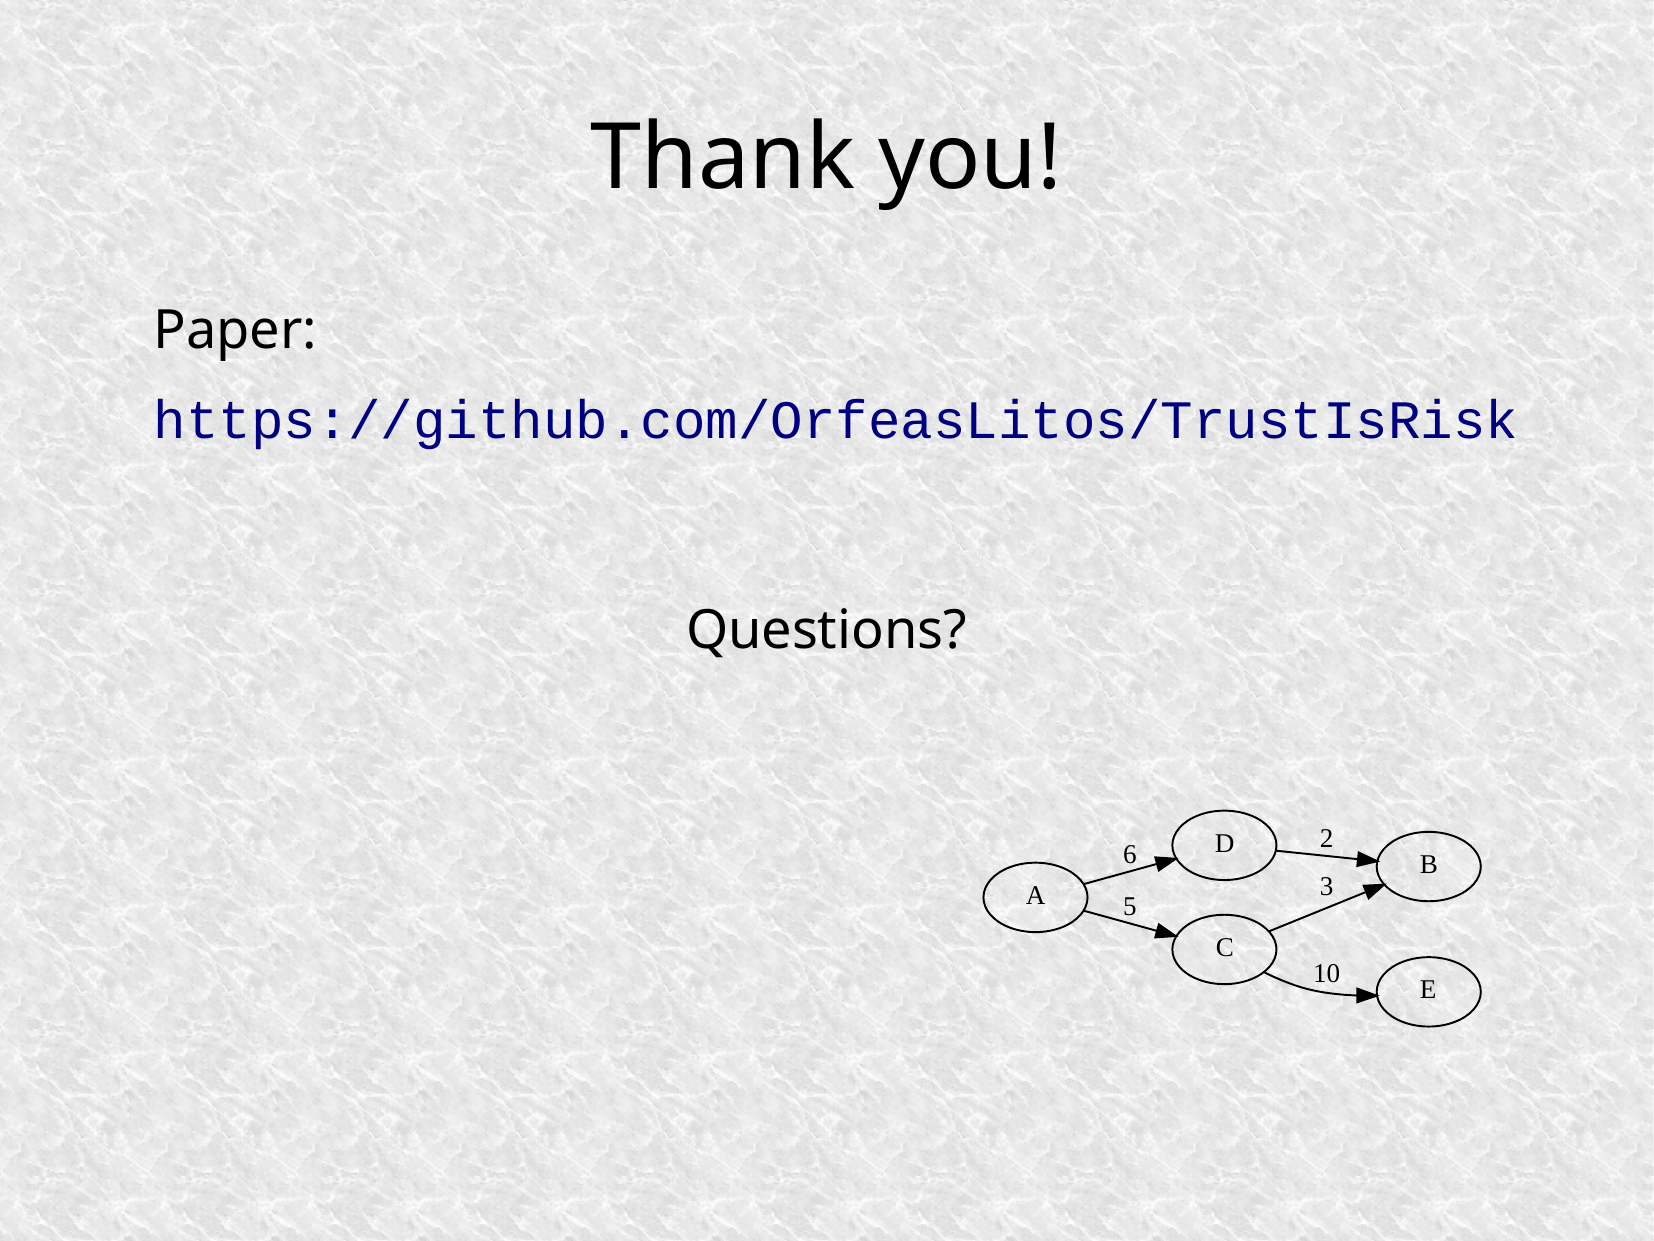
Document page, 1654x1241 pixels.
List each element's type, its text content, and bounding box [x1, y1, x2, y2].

picture [0, 0, 1654, 1241]
list Paper: https://github.com/OrfeasLitos/TrustIsRisk [82, 290, 1571, 1010]
title Thank you! [82, 49, 1571, 257]
text_box Questions? [601, 582, 1052, 659]
